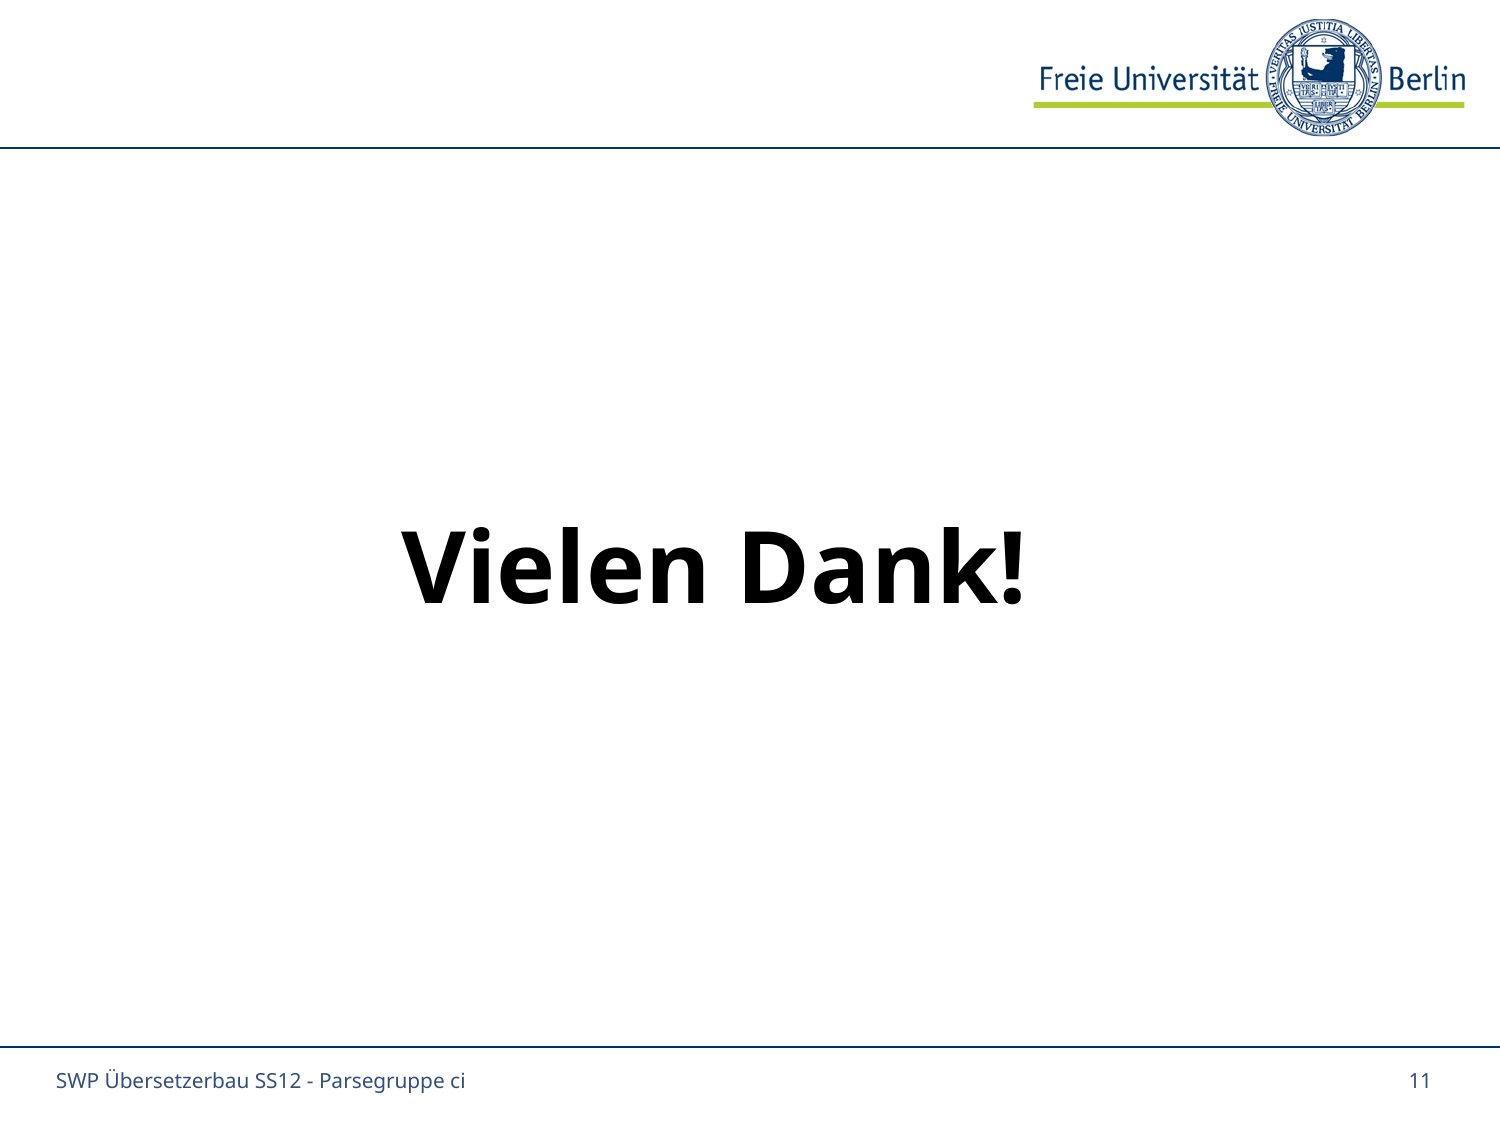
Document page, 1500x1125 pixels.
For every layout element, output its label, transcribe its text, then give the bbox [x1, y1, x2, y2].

title Vielen Dank! [112, 503, 1318, 641]
picture [1033, 19, 1470, 137]
